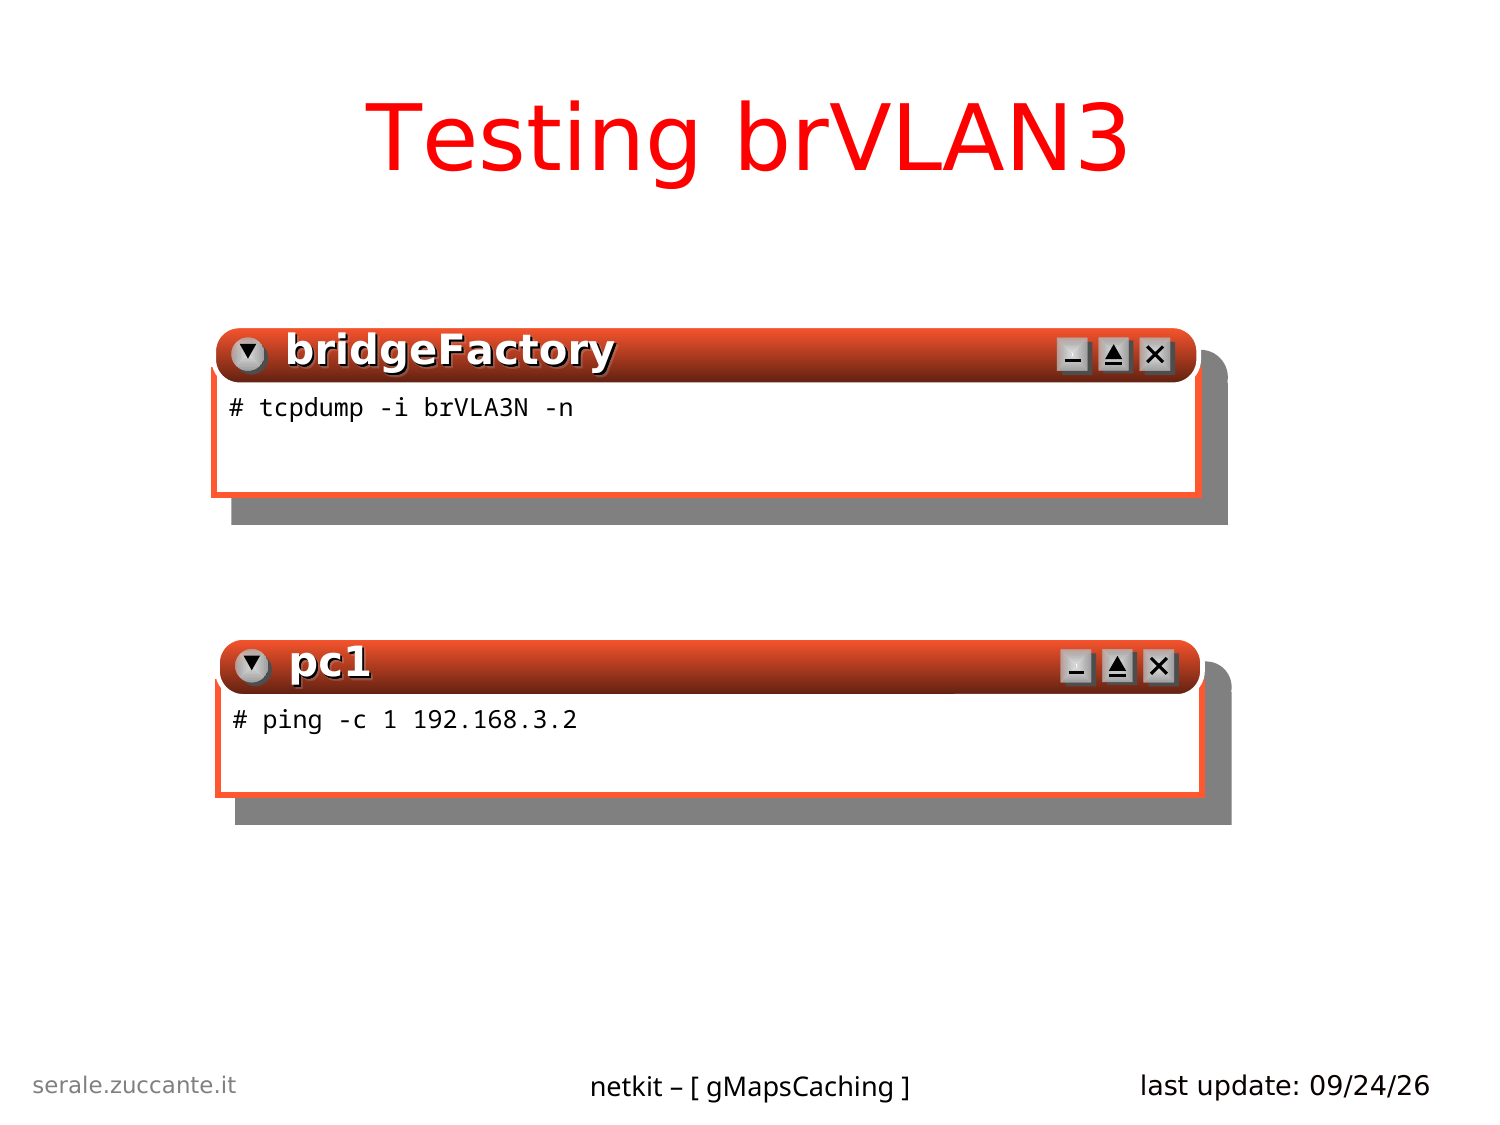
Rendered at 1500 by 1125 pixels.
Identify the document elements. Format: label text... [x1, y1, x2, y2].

text_box # tcpdump -i brVLA3N -n [214, 370, 1199, 496]
title Testing brVLAN3 [75, 28, 1426, 250]
text_box bridgeFactory [284, 325, 1022, 385]
text_box [217, 637, 288, 697]
text_box [213, 325, 284, 385]
text_box pc1 [288, 637, 1025, 697]
text_box [235, 637, 1232, 825]
text_box [231, 325, 1228, 525]
text_box # ping -c 1 192.168.3.2 [217, 682, 1203, 795]
